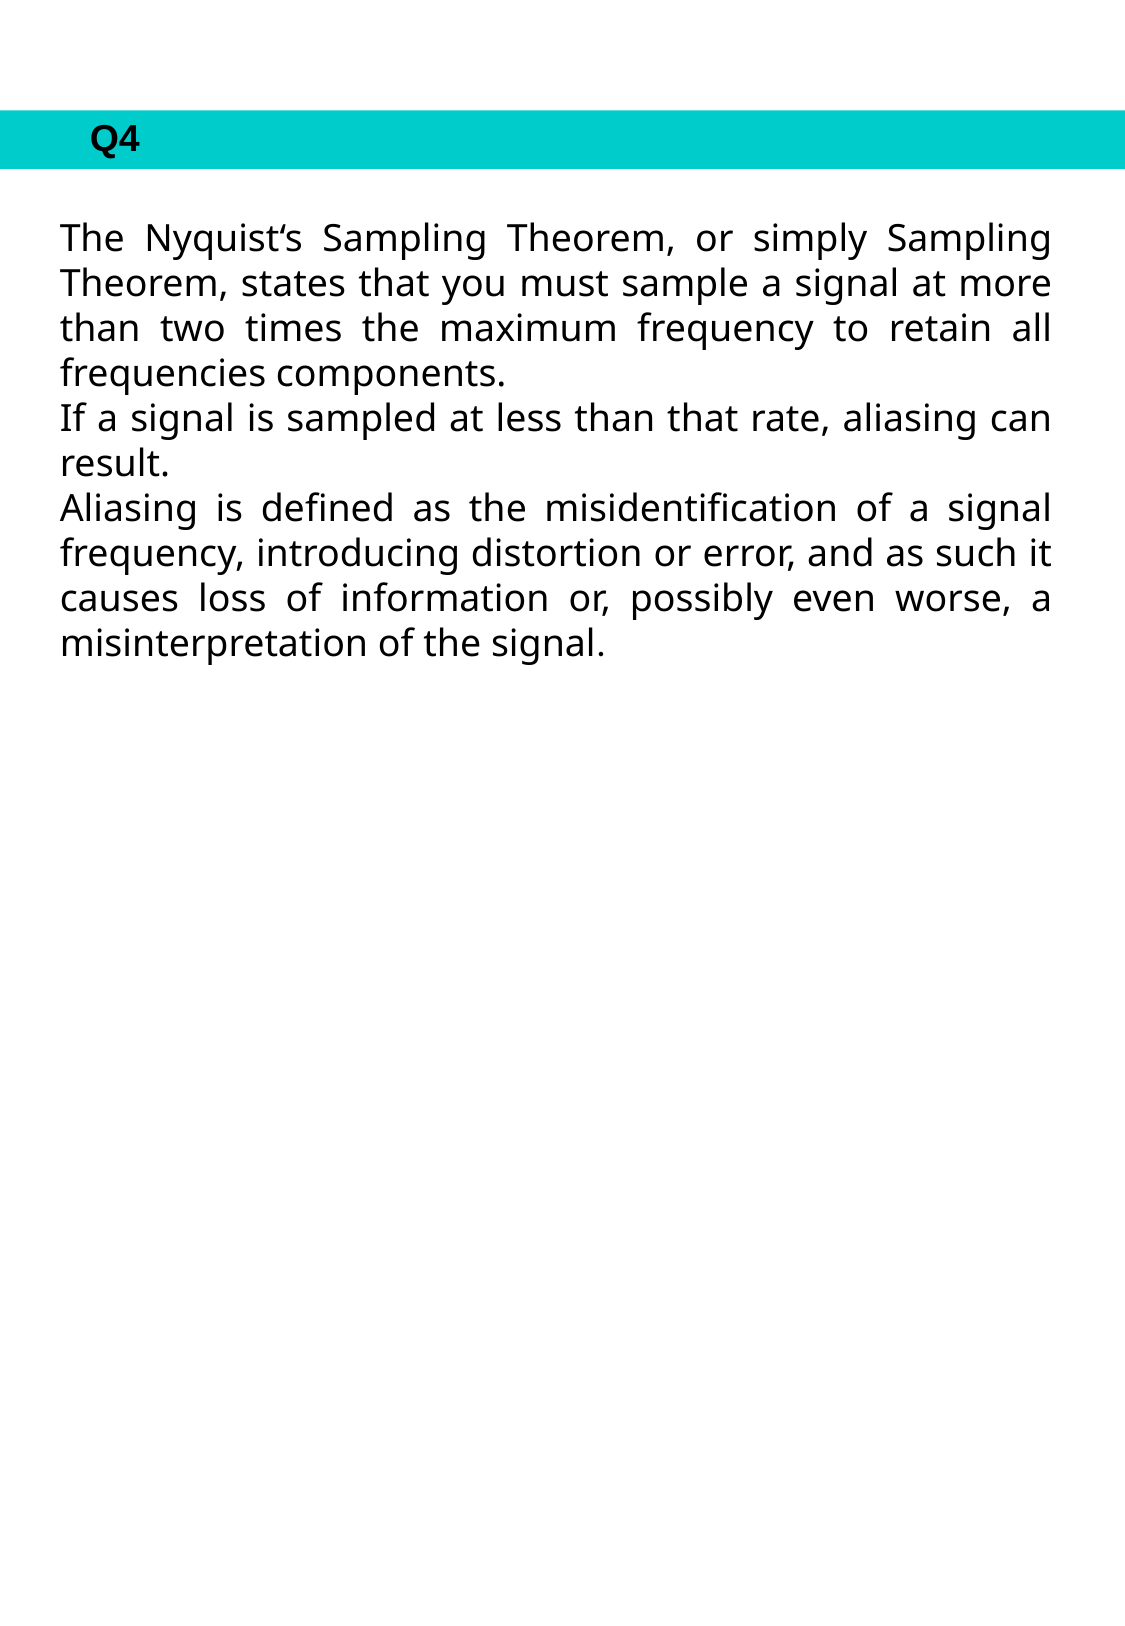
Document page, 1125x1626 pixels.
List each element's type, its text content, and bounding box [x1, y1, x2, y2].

text_box Q4 [0, 110, 1125, 169]
text_box The Nyquist‘s Sampling Theorem, or simply Sampling Theorem, states that you must sample a signal at more than two times the maximum frequency to retain all frequencies components. If a signal is sampled at less than that rate, aliasing can result. Aliasing is defined as the misidentification of a signal frequency, introducing distortion or error, and as such it causes loss of information or, possibly even worse, a misinterpretation of the signal. [44, 206, 1081, 676]
